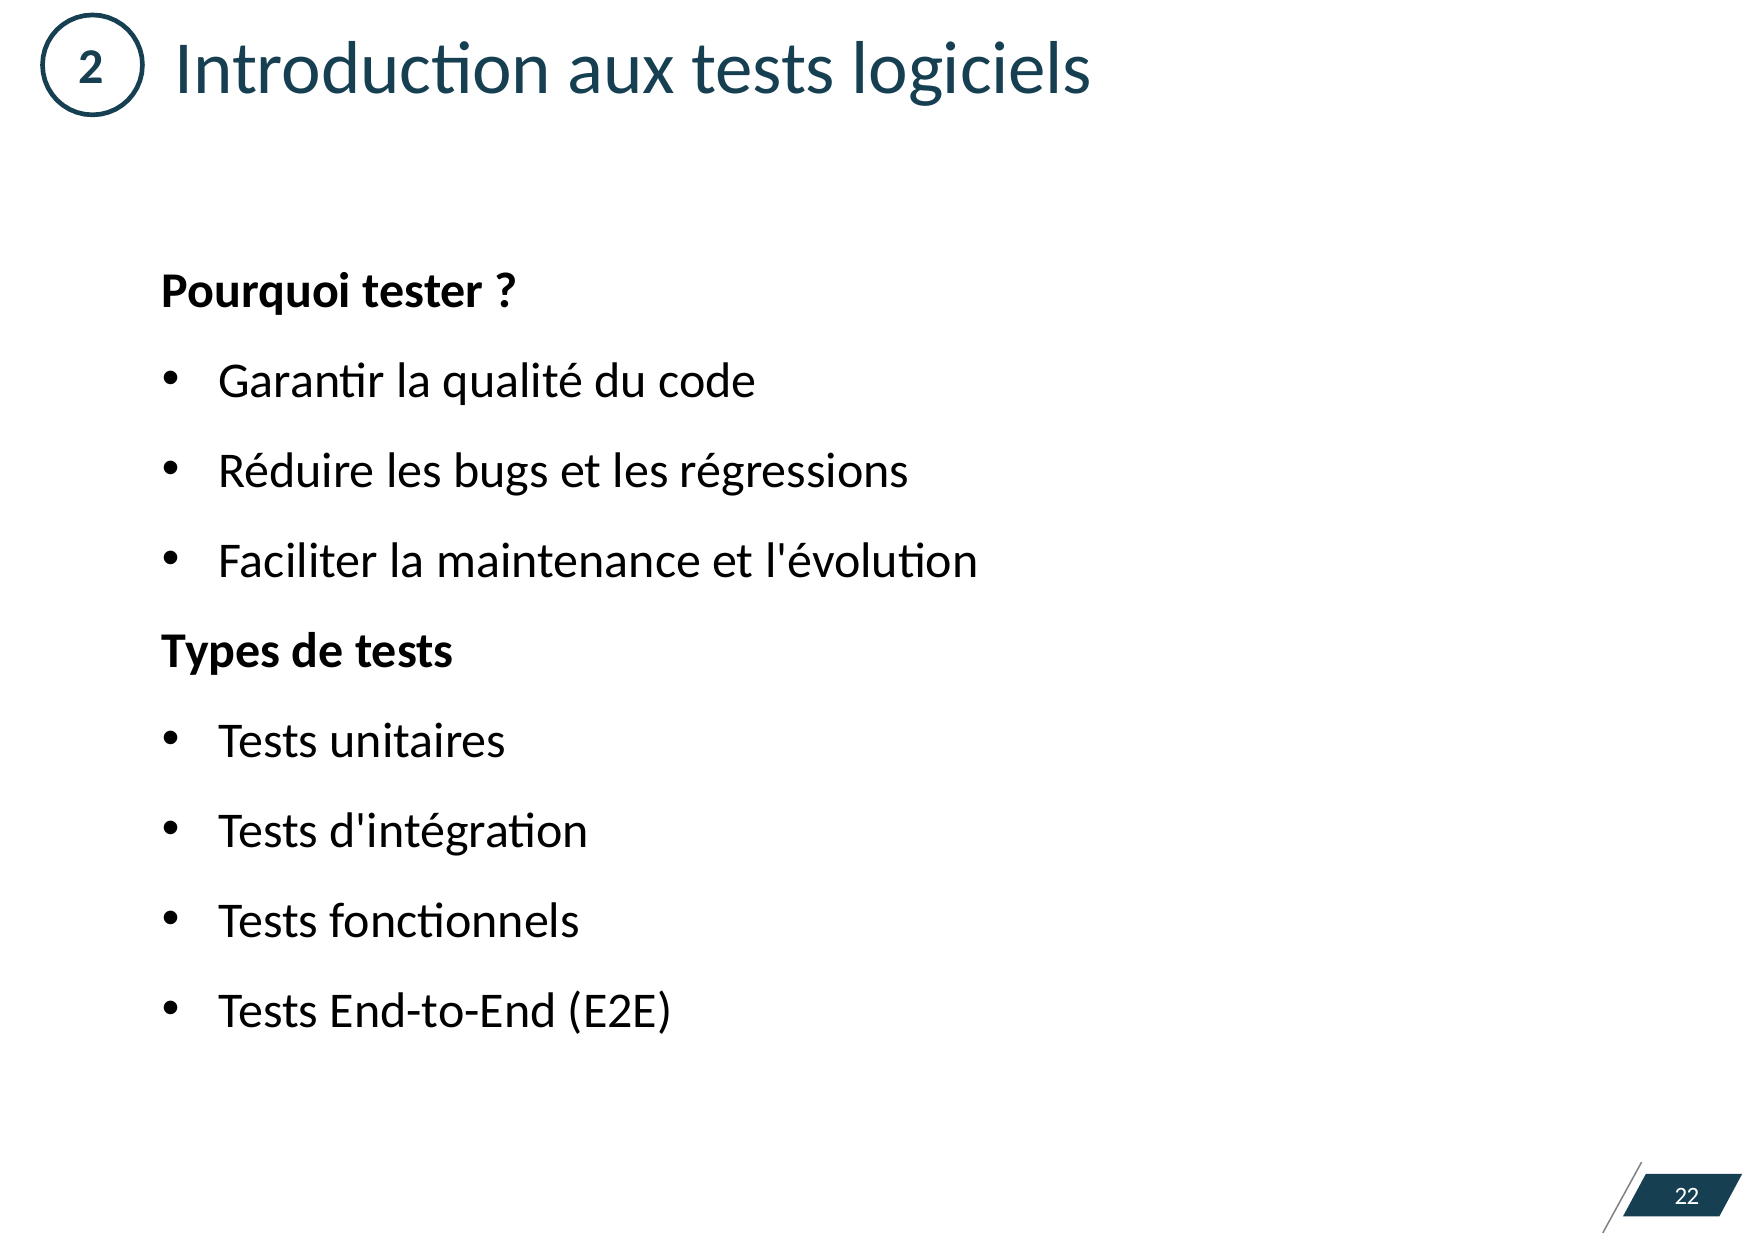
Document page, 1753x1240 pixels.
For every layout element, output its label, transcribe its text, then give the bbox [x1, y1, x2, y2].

text_box Pourquoi tester ? Garantir la qualité du code Réduire les bugs et les régressions Faciliter la maintenance et l'évolution Types de tests Tests unitaires Tests d'intégration Tests fonctionnels Tests End-to-End (E2E) [147, 219, 1514, 1045]
title Introduction aux tests logiciels [172, 16, 1580, 226]
slide_number <number> [1661, 1177, 1718, 1240]
text_box 2 [76, 31, 109, 94]
